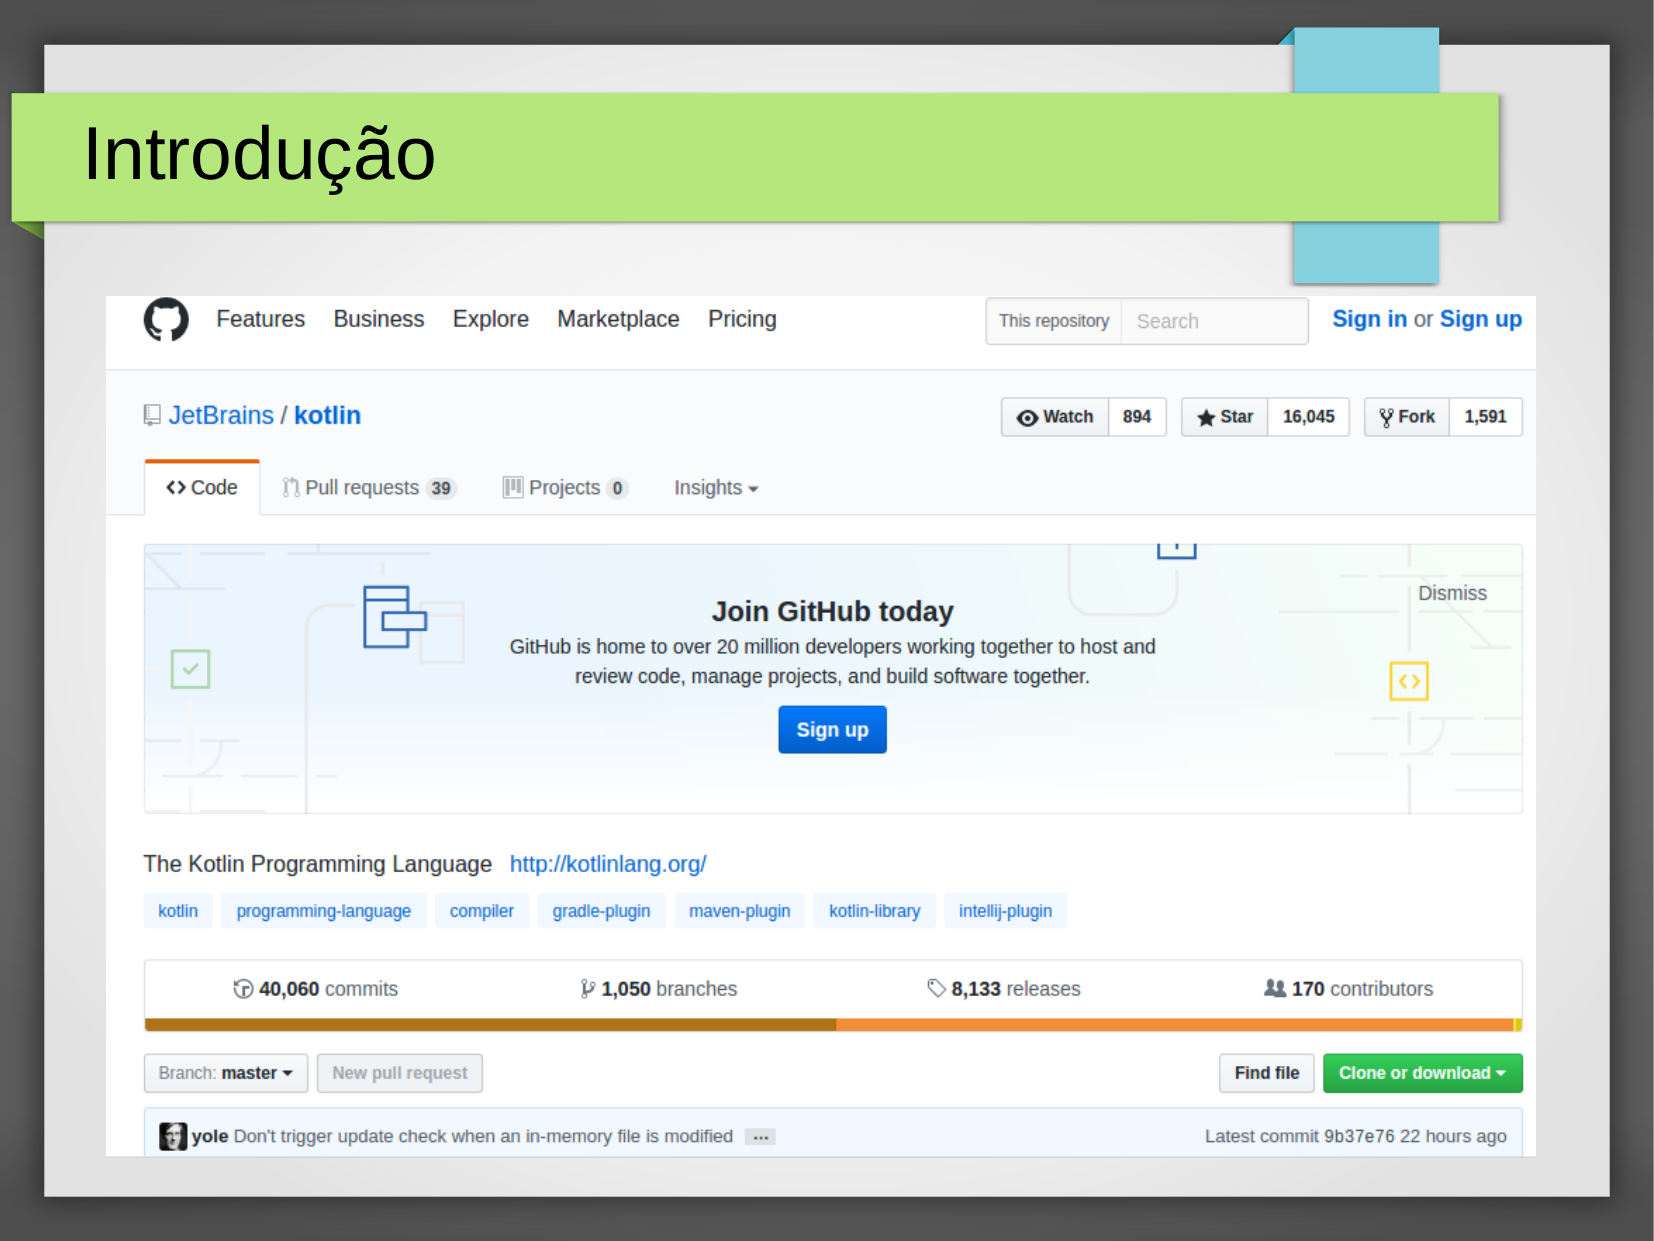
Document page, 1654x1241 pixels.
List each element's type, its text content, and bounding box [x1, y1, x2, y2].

title Introdução [82, 94, 1264, 213]
picture [0, 0, 1654, 1241]
